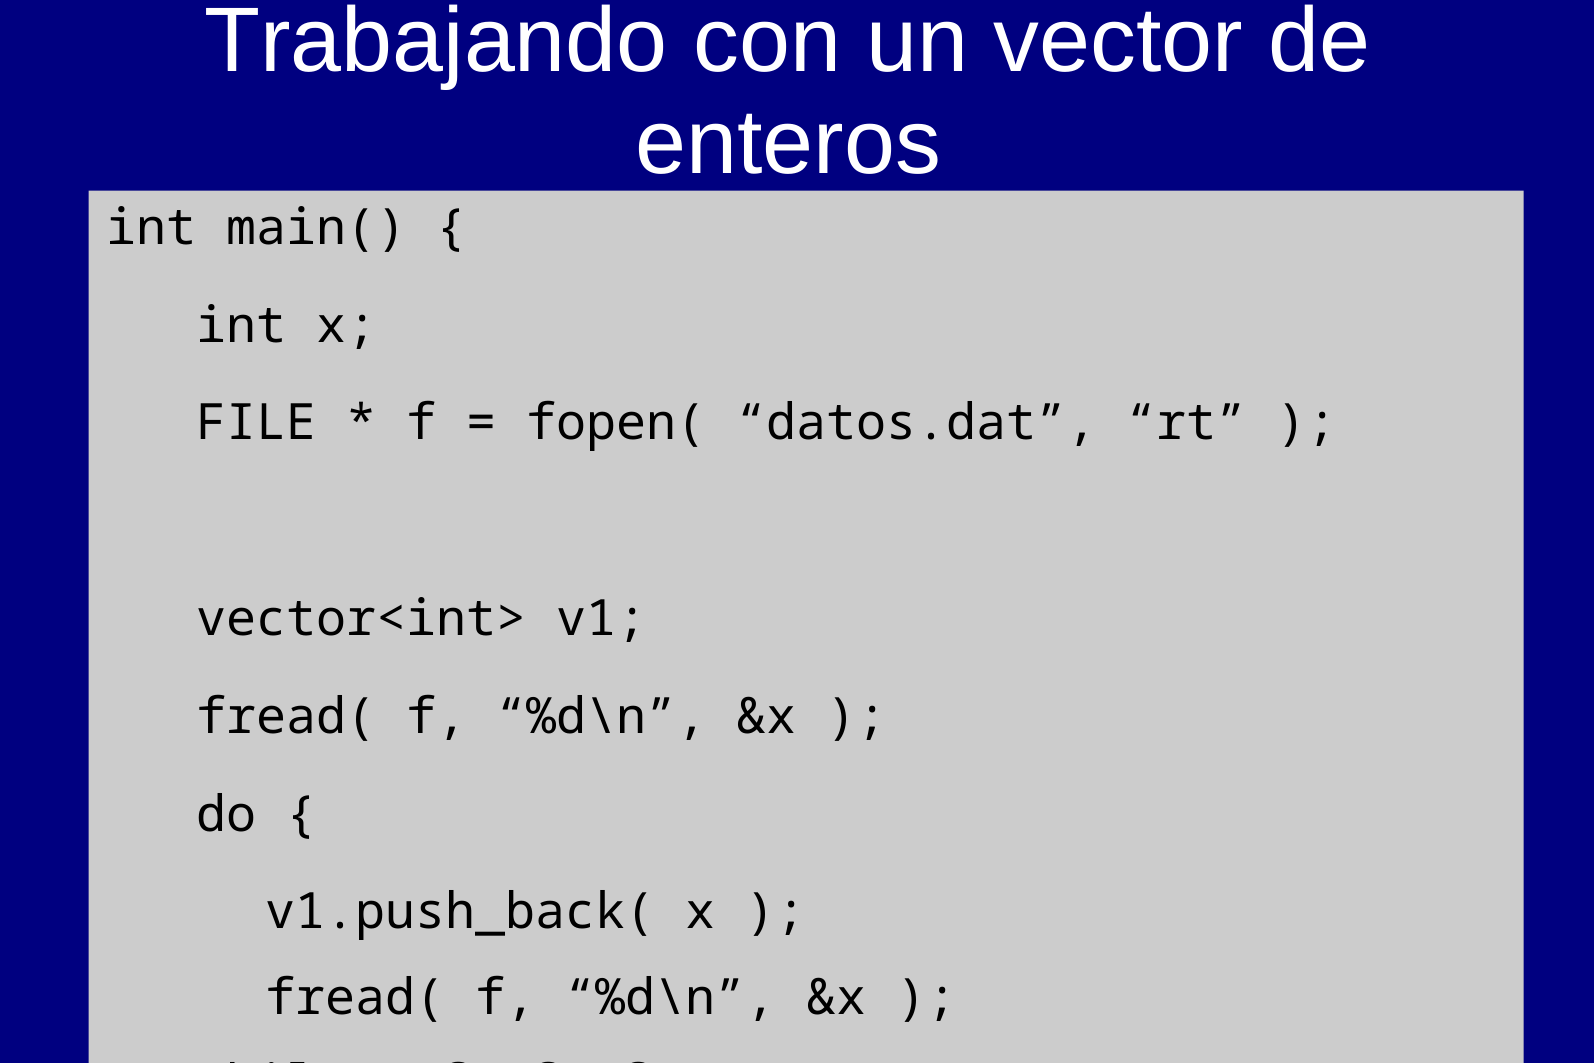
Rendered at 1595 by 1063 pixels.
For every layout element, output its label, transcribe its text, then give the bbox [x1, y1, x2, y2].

list int main() { int x; FILE * f = fopen( “datos.dat”, “rt” ); vector<int> v1; fread( f, “%d\n”, &x ); do { v1.push_back( x ); fread( f, “%d\n”, &x ); while( !feof( f ) ); [88, 190, 1524, 1041]
title Trabajando con un vector de enteros [70, 0, 1506, 194]
